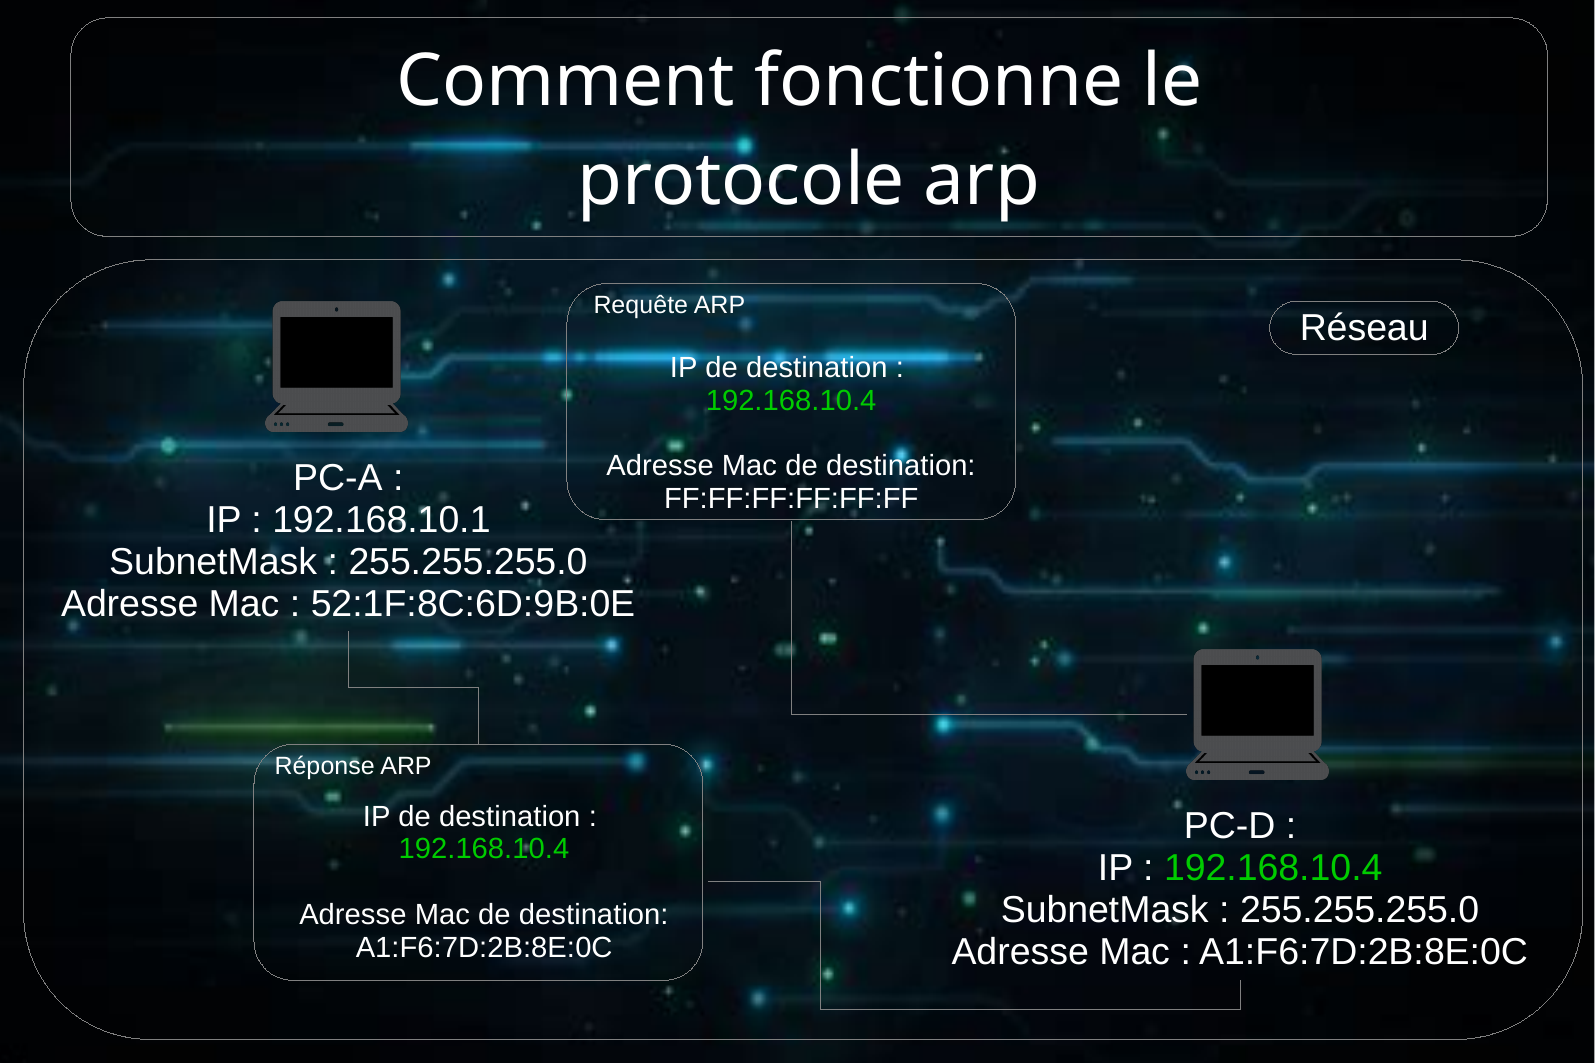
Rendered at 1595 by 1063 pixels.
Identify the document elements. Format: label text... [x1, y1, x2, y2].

text_box PC-A : IP : 192.168.10.1 SubnetMask : 255.255.255.0 Adresse Mac : 52:1F:8C:6D:9B:0E [23, 448, 674, 632]
text_box Réseau [1269, 301, 1459, 355]
text_box Requête ARP [578, 283, 863, 327]
text_box IP de destination : 192.168.10.4 Adresse Mac de destination: FF:FF:FF:FF:FF:FF [566, 343, 1016, 522]
text_box IP de destination : 192.168.10.4 Adresse Mac de destination: A1:F6:7D:2B:8E:0C [259, 792, 709, 971]
text_box Comment fonctionne le protocole arp [70, 17, 1548, 237]
text_box PC-D : IP : 192.168.10.4 SubnetMask : 255.255.255.0 Adresse Mac : A1:F6:7D:2B:8E:0C [932, 797, 1548, 981]
text_box Réponse ARP [259, 744, 544, 787]
picture [0, 0, 1595, 1063]
text_box [23, 259, 1583, 1040]
